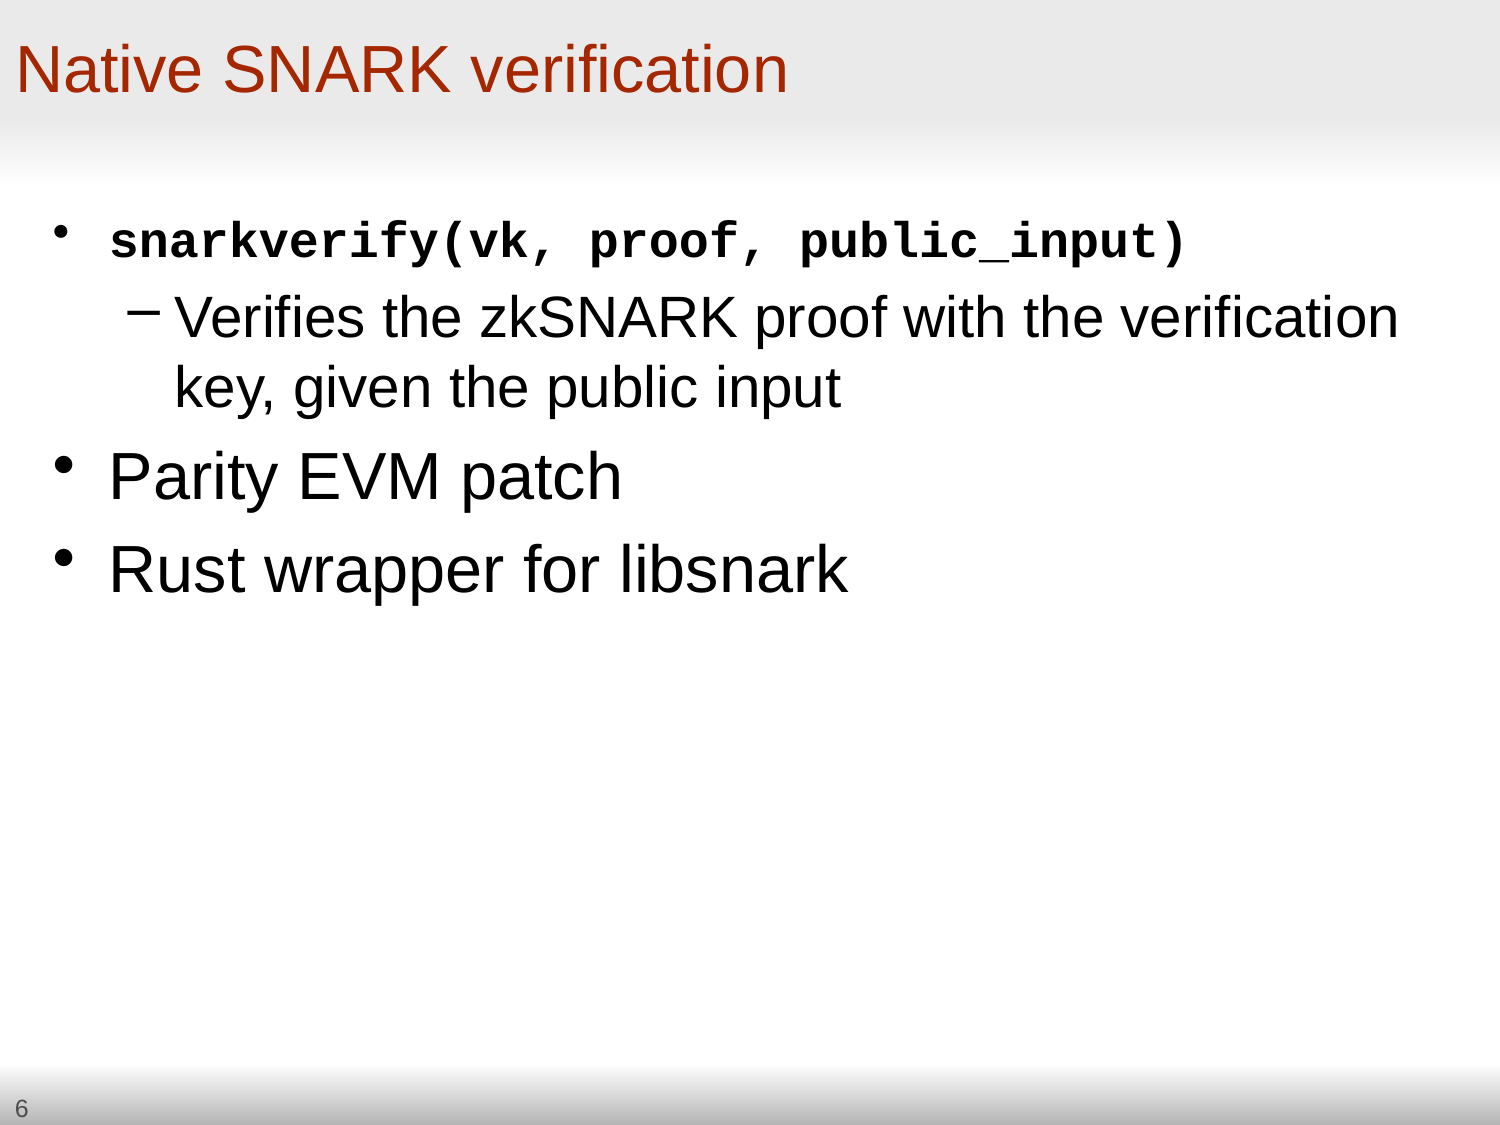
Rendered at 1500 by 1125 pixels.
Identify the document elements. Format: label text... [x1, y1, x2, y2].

title Native SNARK verification [0, 3, 1500, 141]
list snarkverify(vk, proof, public_input) Verifies the zkSNARK proof with the verification key, given the public input Parity EVM patch Rust wrapper for libsnark [37, 200, 1475, 1025]
